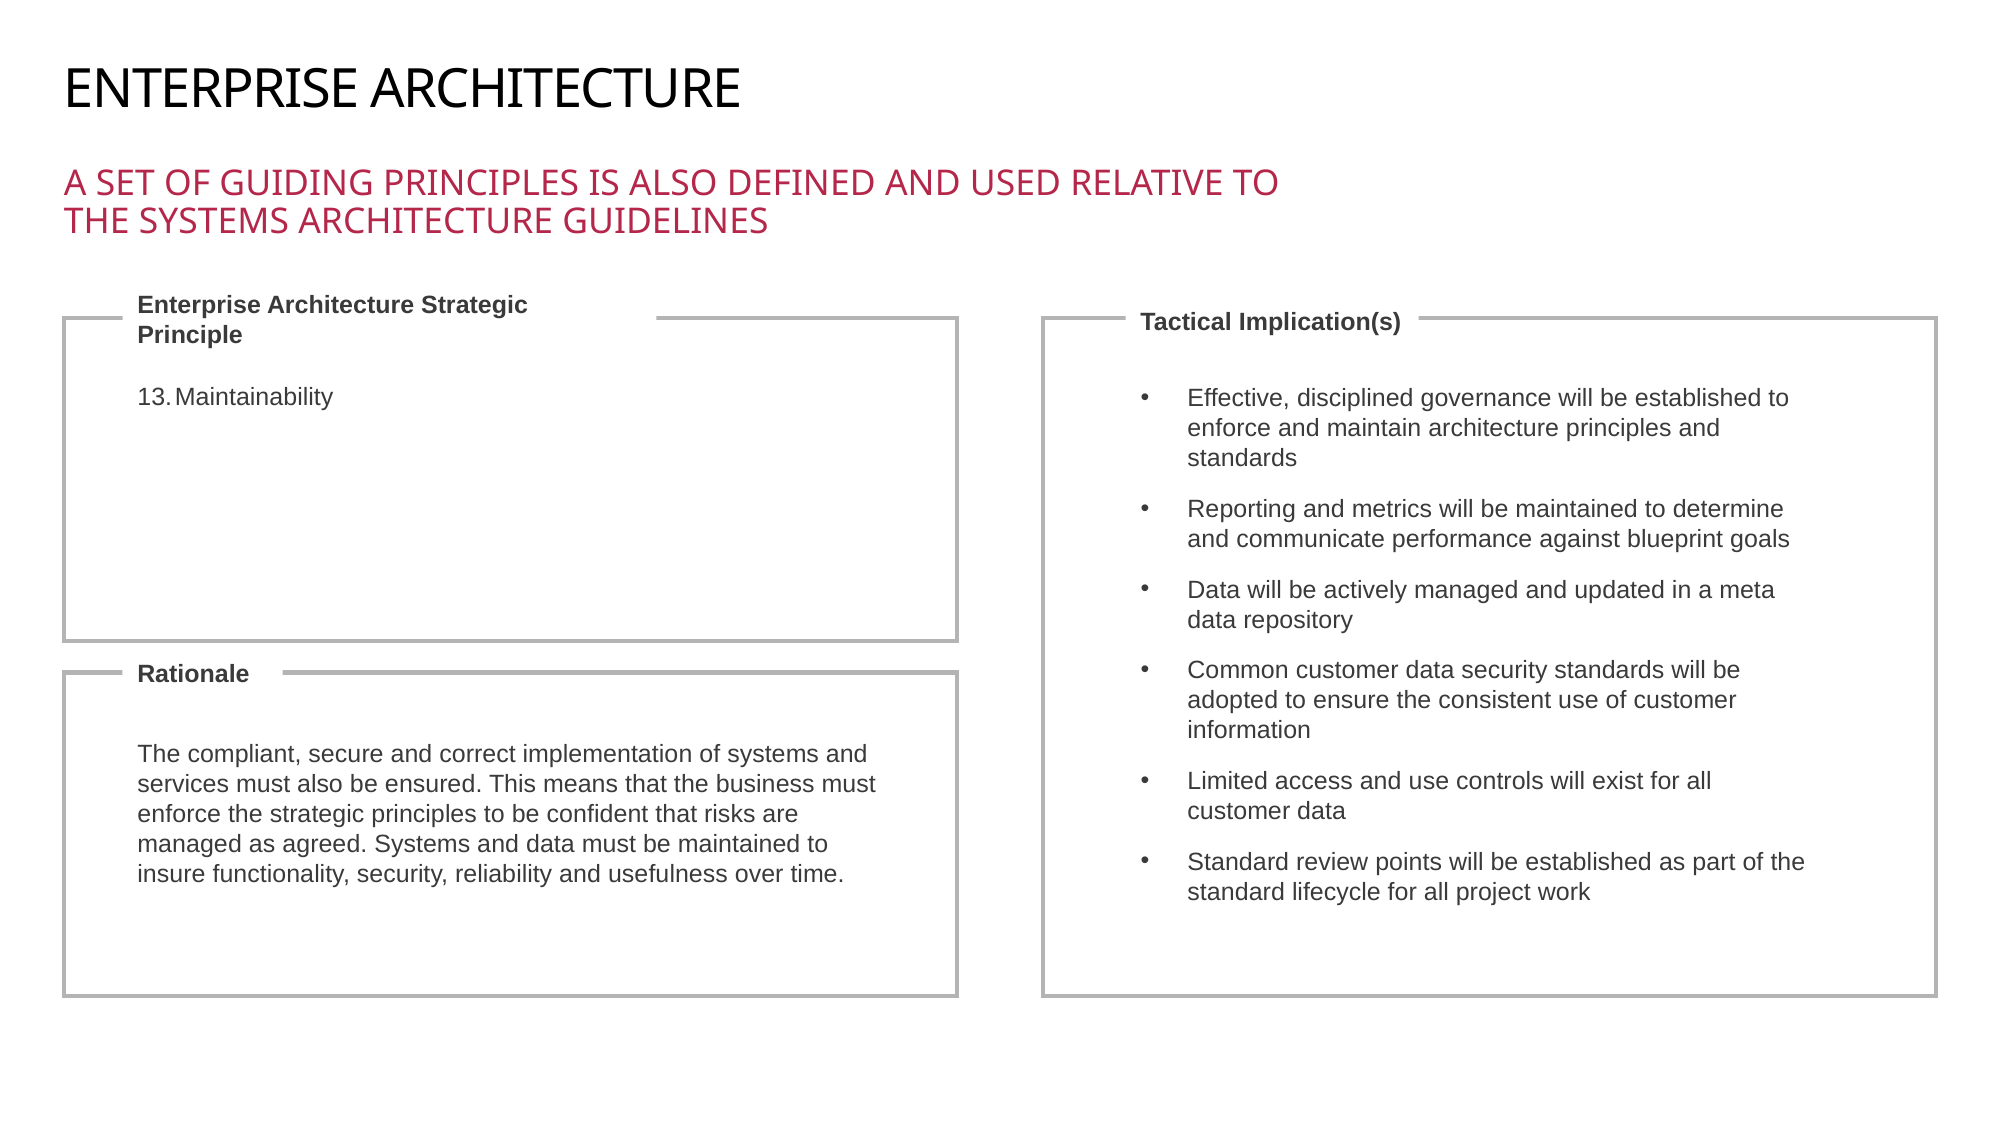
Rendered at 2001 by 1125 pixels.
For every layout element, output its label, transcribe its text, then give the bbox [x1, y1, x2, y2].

text_box A set of guiding principles is also defined and used relative to the systems architecture guidelines [64, 164, 1303, 200]
text_box Effective, disciplined governance will be established to enforce and maintain architecture principles and standards Reporting and metrics will be maintained to determine and communicate performance against blueprint goals Data will be actively managed and updated in a meta data repository Common customer data security standards will be adopted to ensure the consistent use of customer information Limited access and use controls will exist for all customer data Standard review points will be established as part of the standard lifecycle for all project work [1125, 374, 1823, 913]
text_box The compliant, secure and correct implementation of systems and services must also be ensured. This means that the business must enforce the strategic principles to be confident that risks are managed as agreed. Systems and data must be maintained to insure functionality, security, reliability and usefulness over time. [122, 730, 897, 895]
text_box Enterprise Architecture [64, 60, 1303, 164]
text_box Rationale [122, 645, 283, 700]
text_box Enterprise Architecture Strategic Principle [122, 291, 657, 345]
text_box Tactical Implication(s) [1125, 293, 1419, 348]
text_box Maintainability [122, 373, 820, 419]
